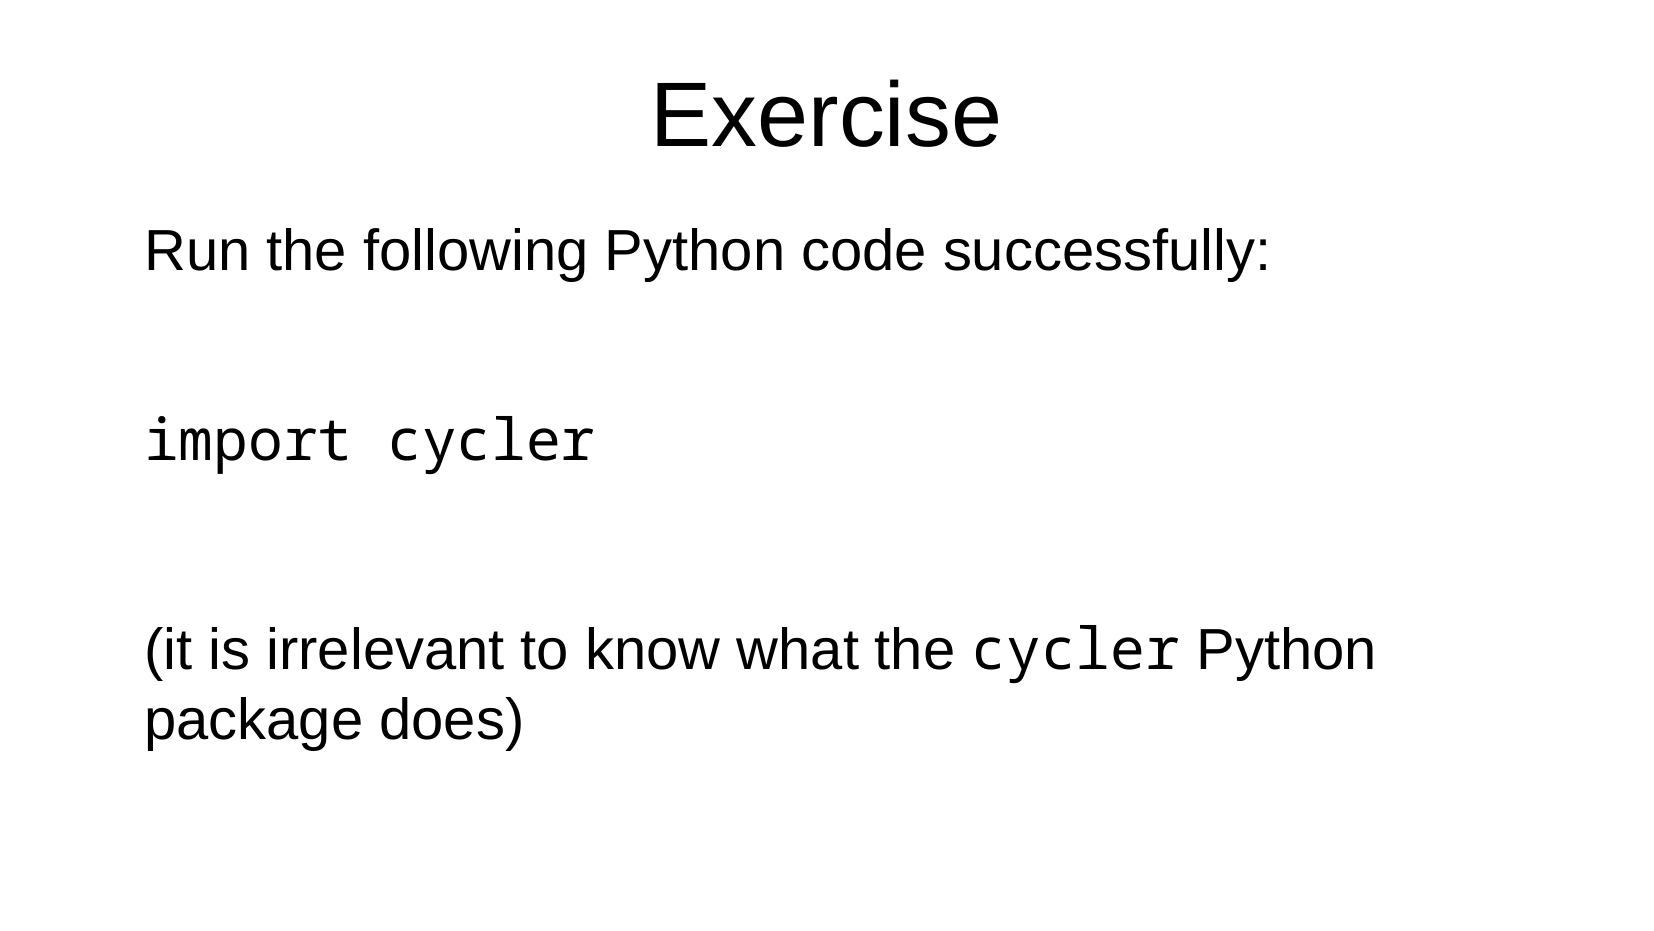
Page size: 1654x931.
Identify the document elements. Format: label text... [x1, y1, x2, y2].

list Run the following Python code successfully: import cycler (it is irrelevant to know what the cycler Python package does) [82, 217, 1571, 758]
title Exercise [82, 37, 1571, 193]
